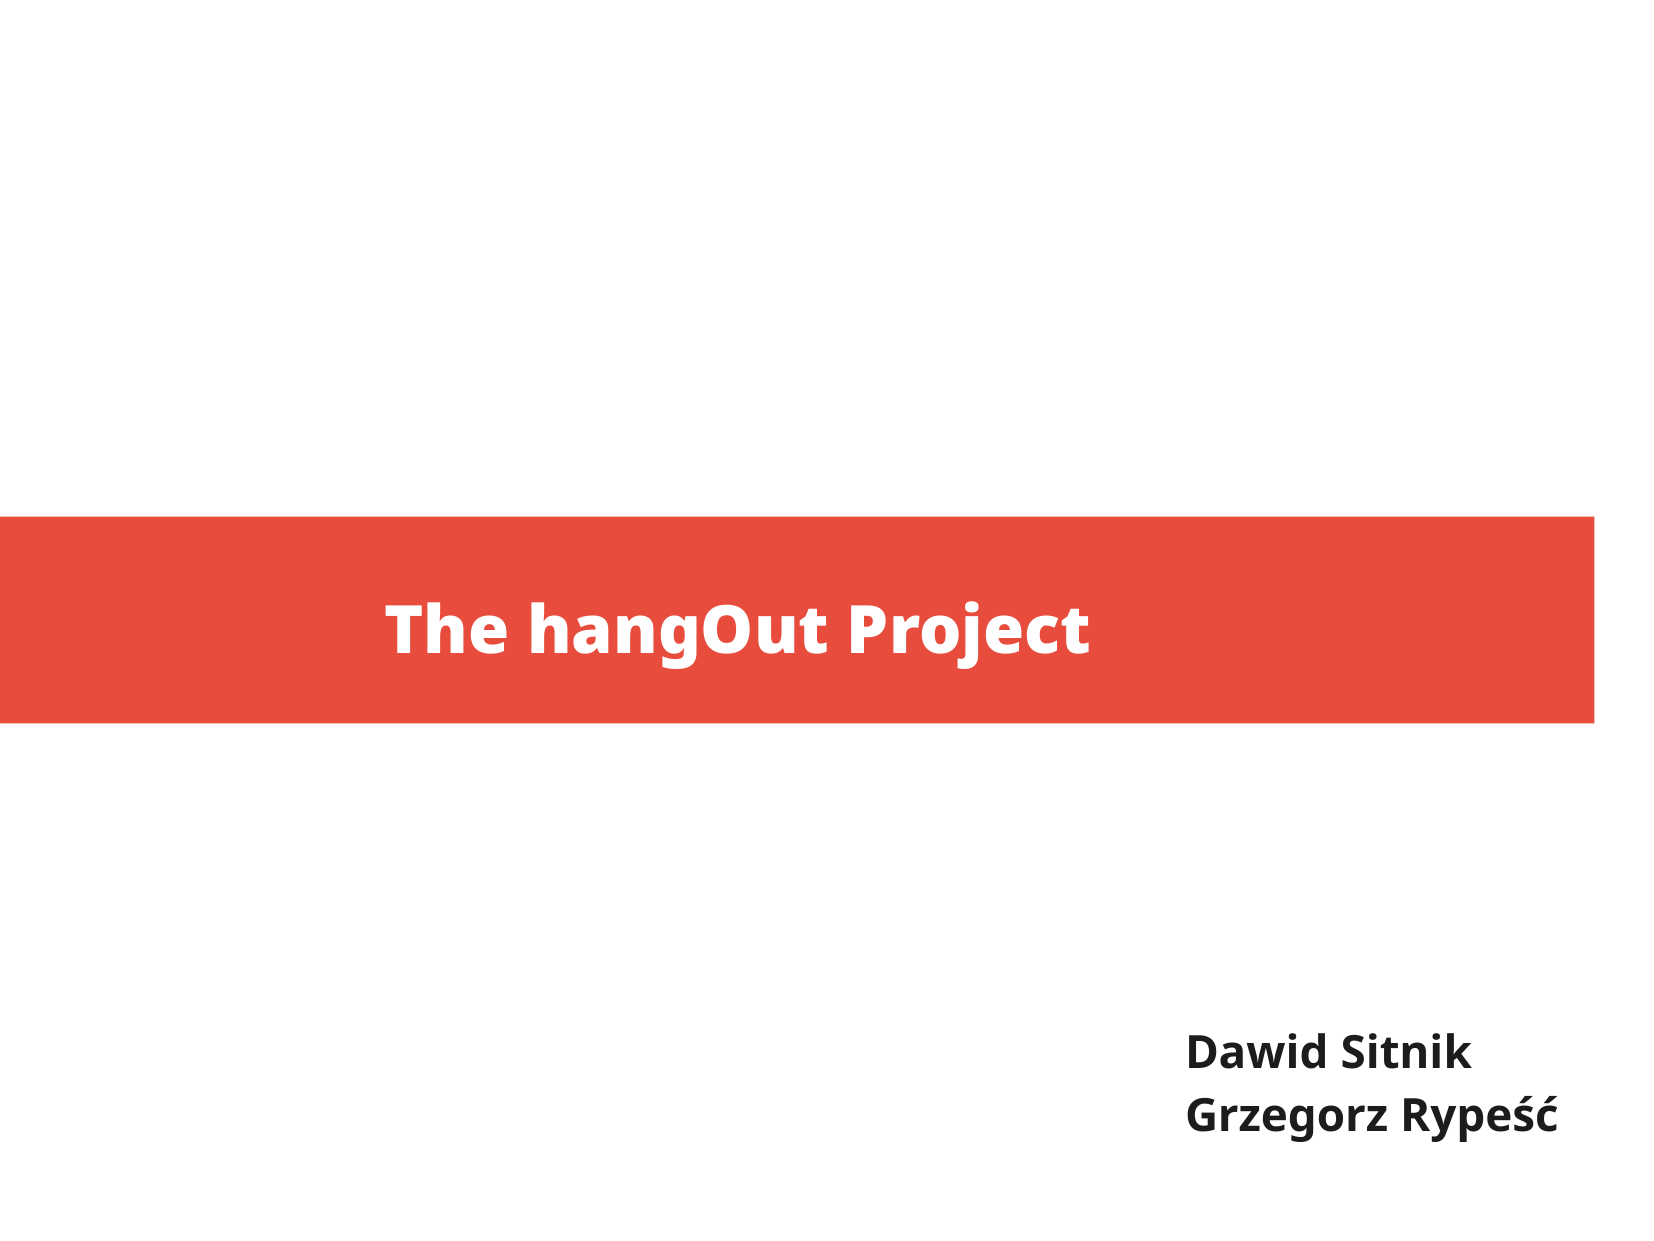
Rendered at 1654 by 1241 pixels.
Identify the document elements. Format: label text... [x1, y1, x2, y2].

title The hangOut Project [384, 525, 1654, 673]
subtitle Dawid Sitnik Grzegorz Rypeść [1185, 1020, 1622, 1183]
